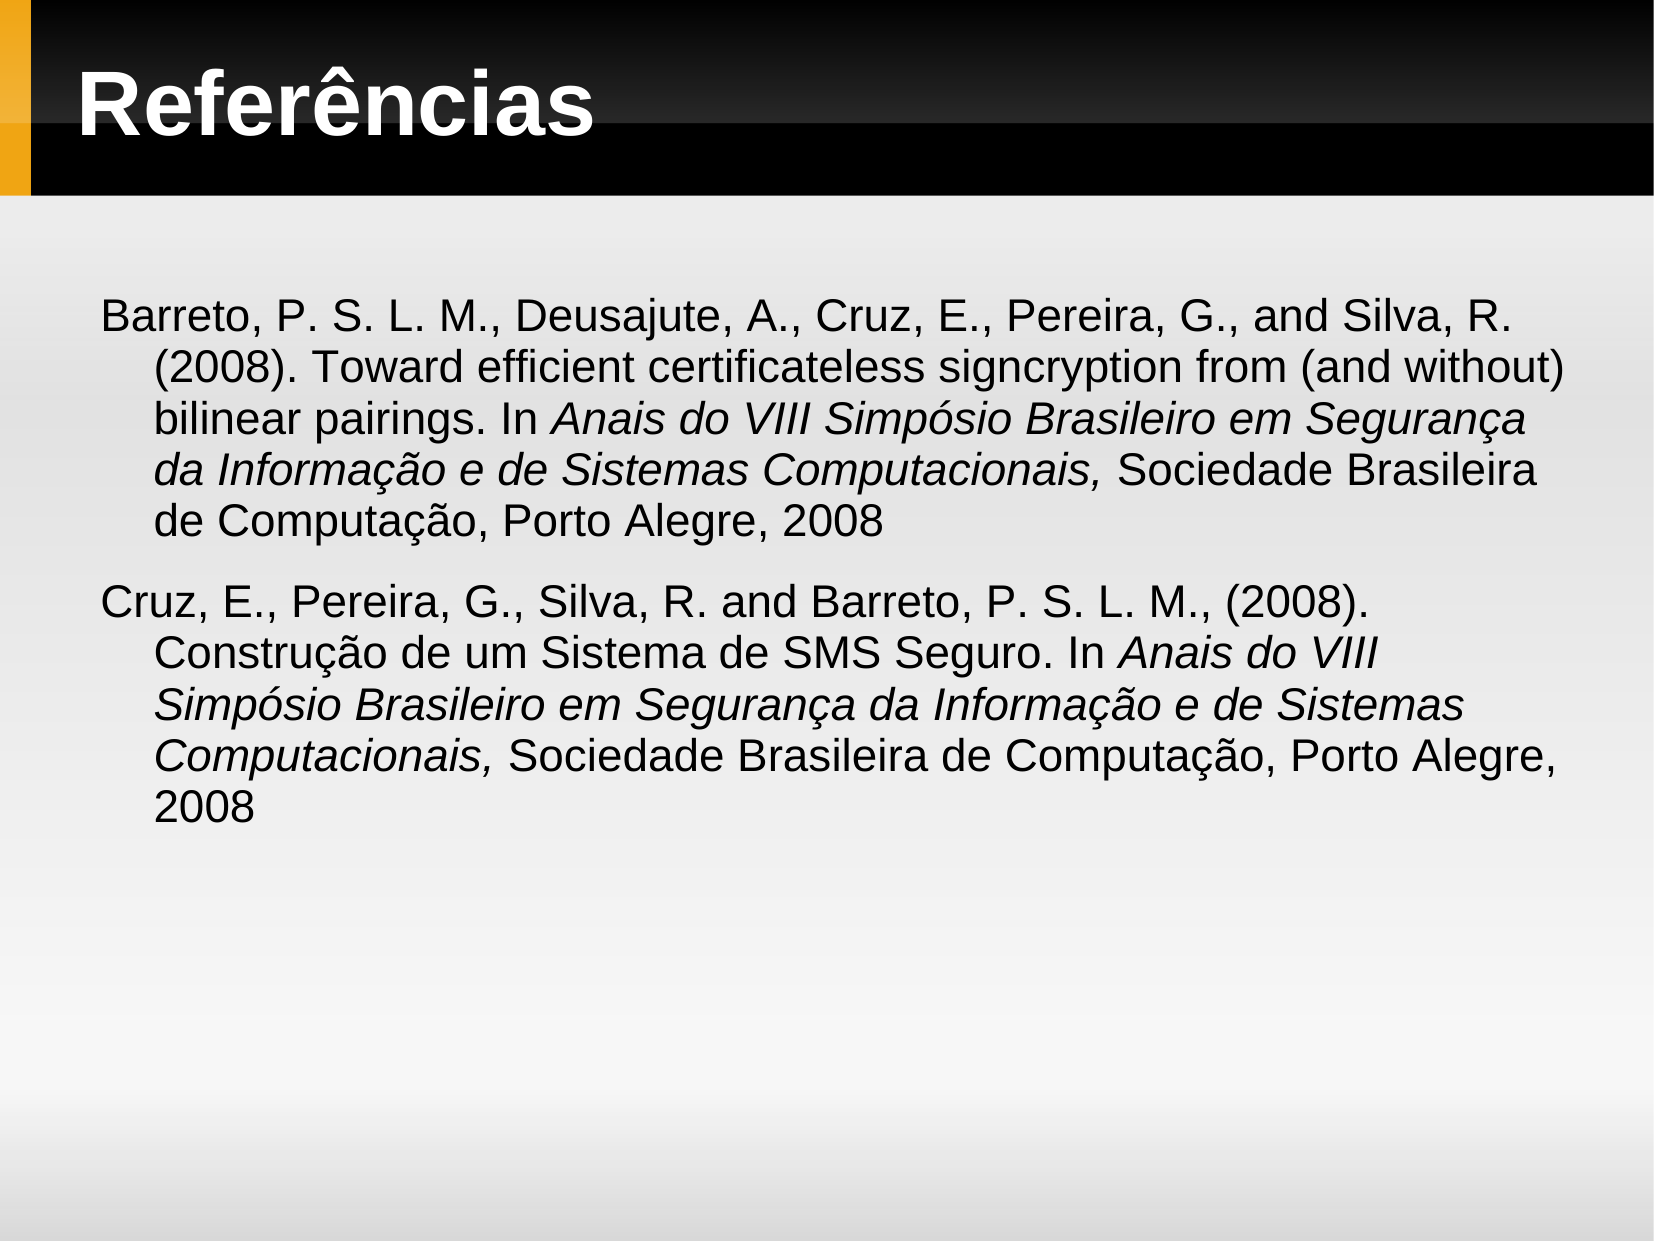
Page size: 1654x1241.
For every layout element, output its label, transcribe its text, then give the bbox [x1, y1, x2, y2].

picture [0, 0, 1654, 1241]
title Referências [76, 7, 1565, 200]
list Barreto, P. S. L. M., Deusajute, A., Cruz, E., Pereira, G., and Silva, R. (2008). Toward efficient certificateless signcryption from (and without) bilinear pairings. In Anais do VIII Simpósio Brasileiro em Segurança da Informação e de Sistemas Computacionais, Sociedade Brasileira de Computação, Porto Alegre, 2008 Cruz, E., Pereira, G., Silva, R. and Barreto, P. S. L. M., (2008). Construção de um Sistema de SMS Seguro. In Anais do VIII Simpósio Brasileiro em Segurança da Informação e de Sistemas Computacionais, Sociedade Brasileira de Computação, Porto Alegre, 2008 [82, 290, 1571, 1094]
